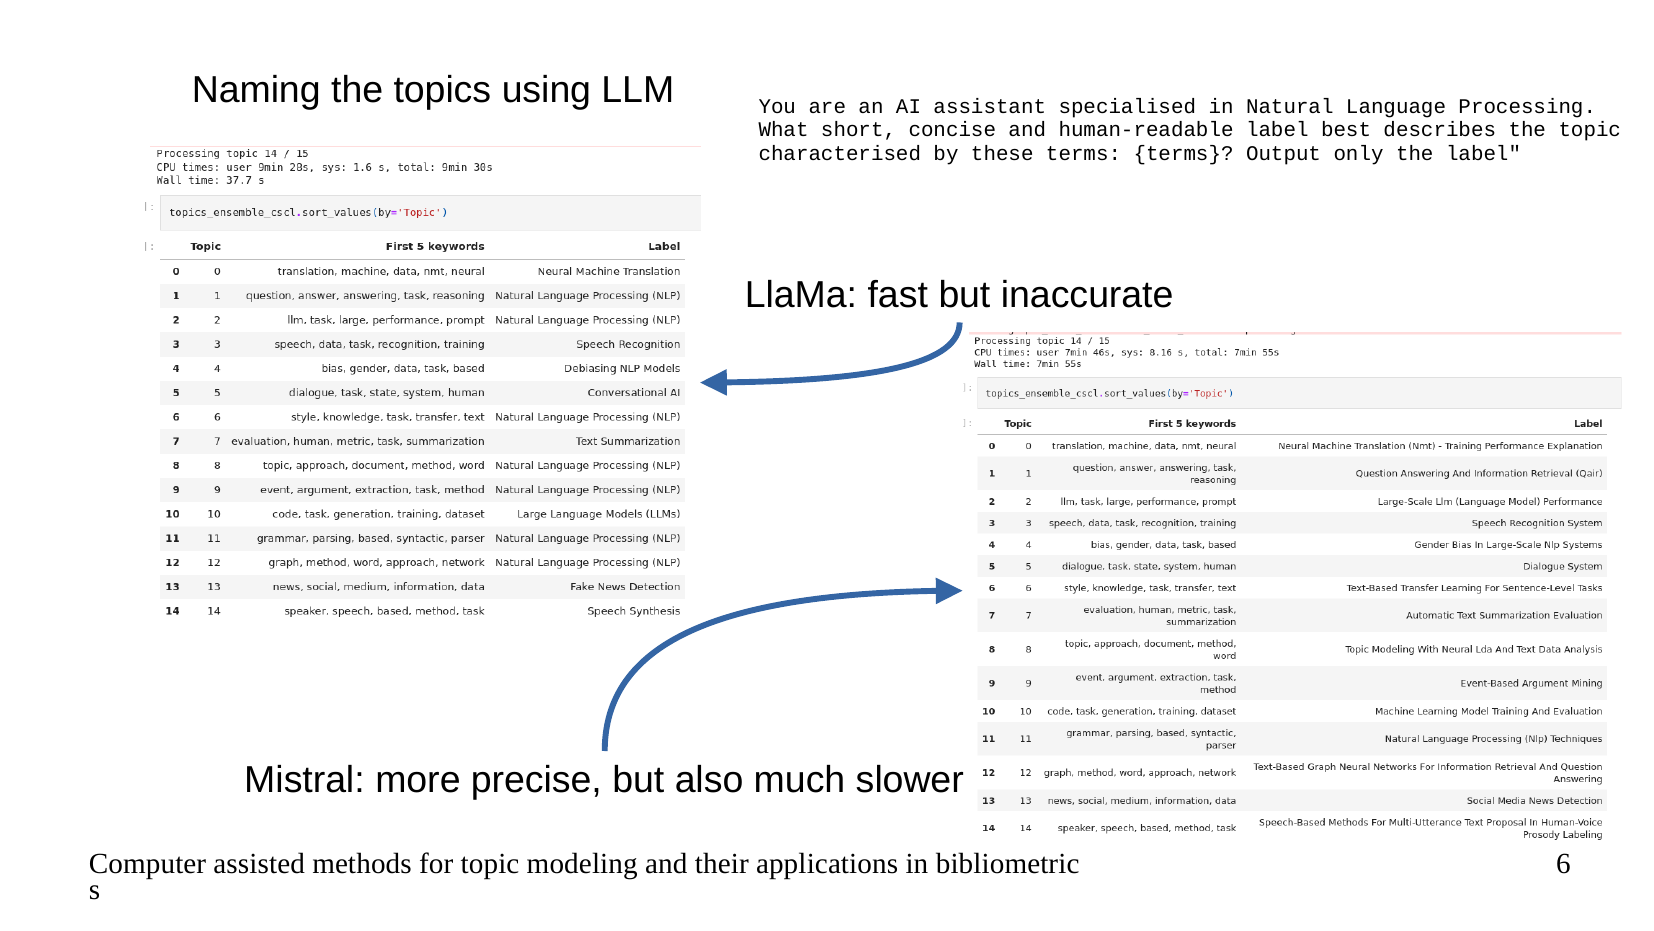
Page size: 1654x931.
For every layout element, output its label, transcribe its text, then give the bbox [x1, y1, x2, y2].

text_box LlaMa: fast but inaccurate [730, 265, 1190, 323]
text_box You are an AI assistant specialised in Natural Language Processing. What short, concise and human-readable label best describes the topic characterised by these terms: {terms}? Output only the label" [743, 88, 1649, 174]
text_box Mistral: more precise, but also much slower [229, 751, 981, 808]
picture [145, 146, 701, 619]
text_box Naming the topics using LLM [177, 61, 691, 119]
picture [962, 332, 1622, 849]
